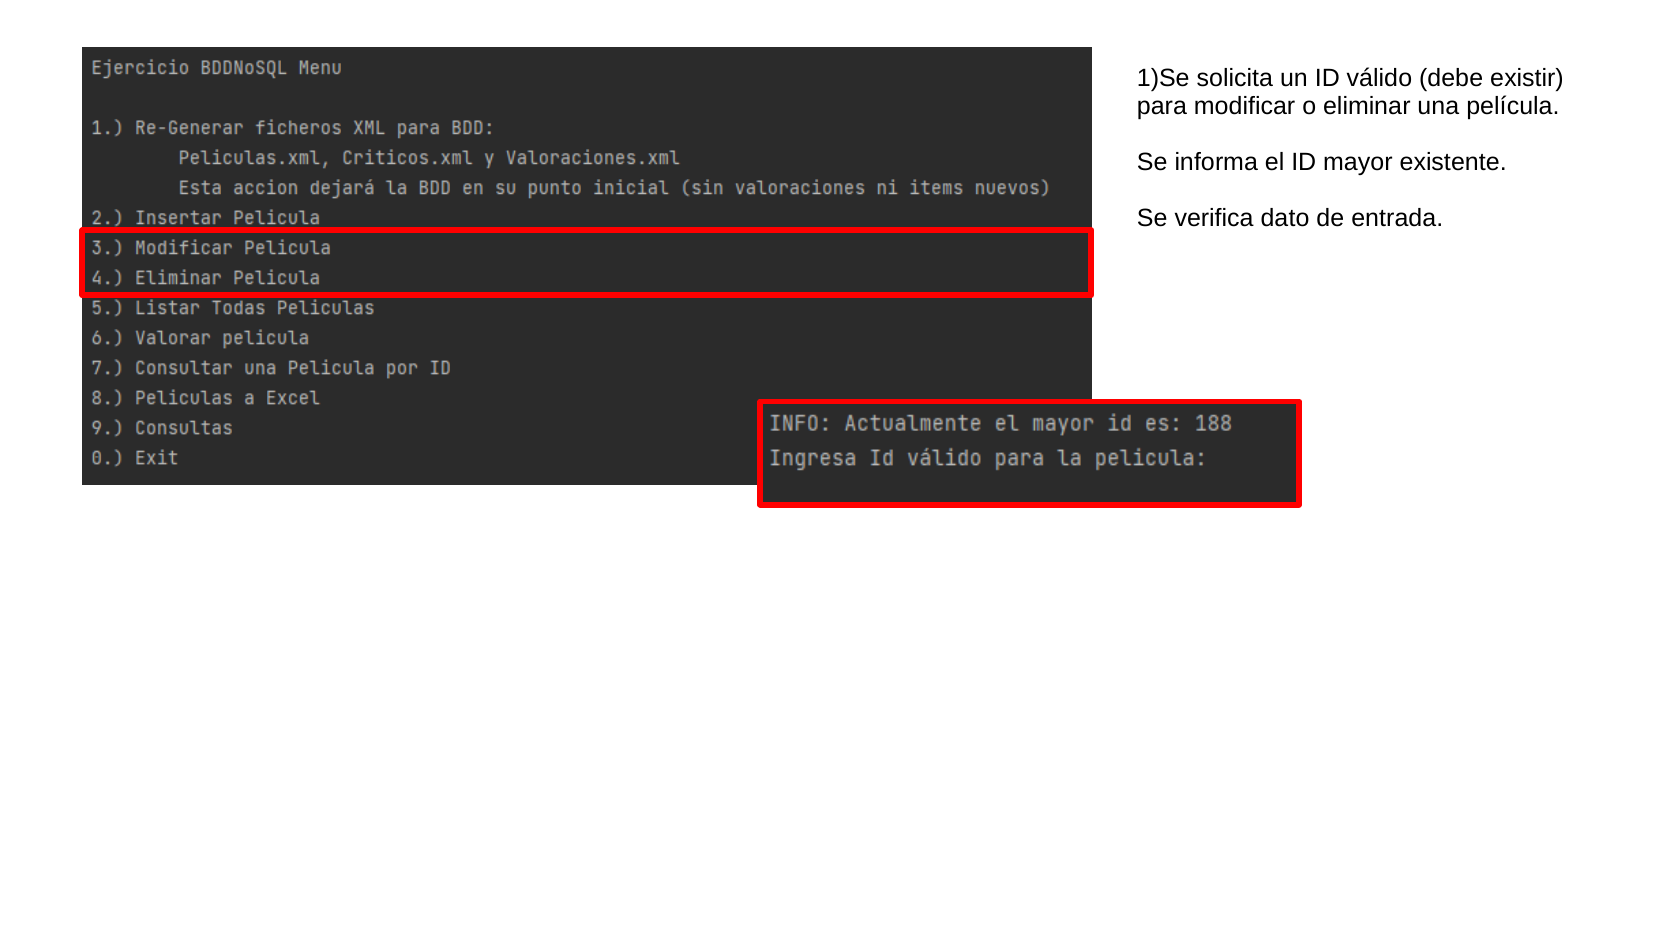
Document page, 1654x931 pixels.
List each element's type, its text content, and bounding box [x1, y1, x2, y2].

picture [85, 233, 1088, 292]
picture [763, 404, 1296, 502]
text_box 1)Se solicita un ID válido (debe existir) para modificar o eliminar una película. Se informa el ID mayor existente. Se verifica dato de entrada. [1122, 56, 1595, 268]
picture [82, 298, 1092, 485]
picture [82, 47, 1092, 227]
